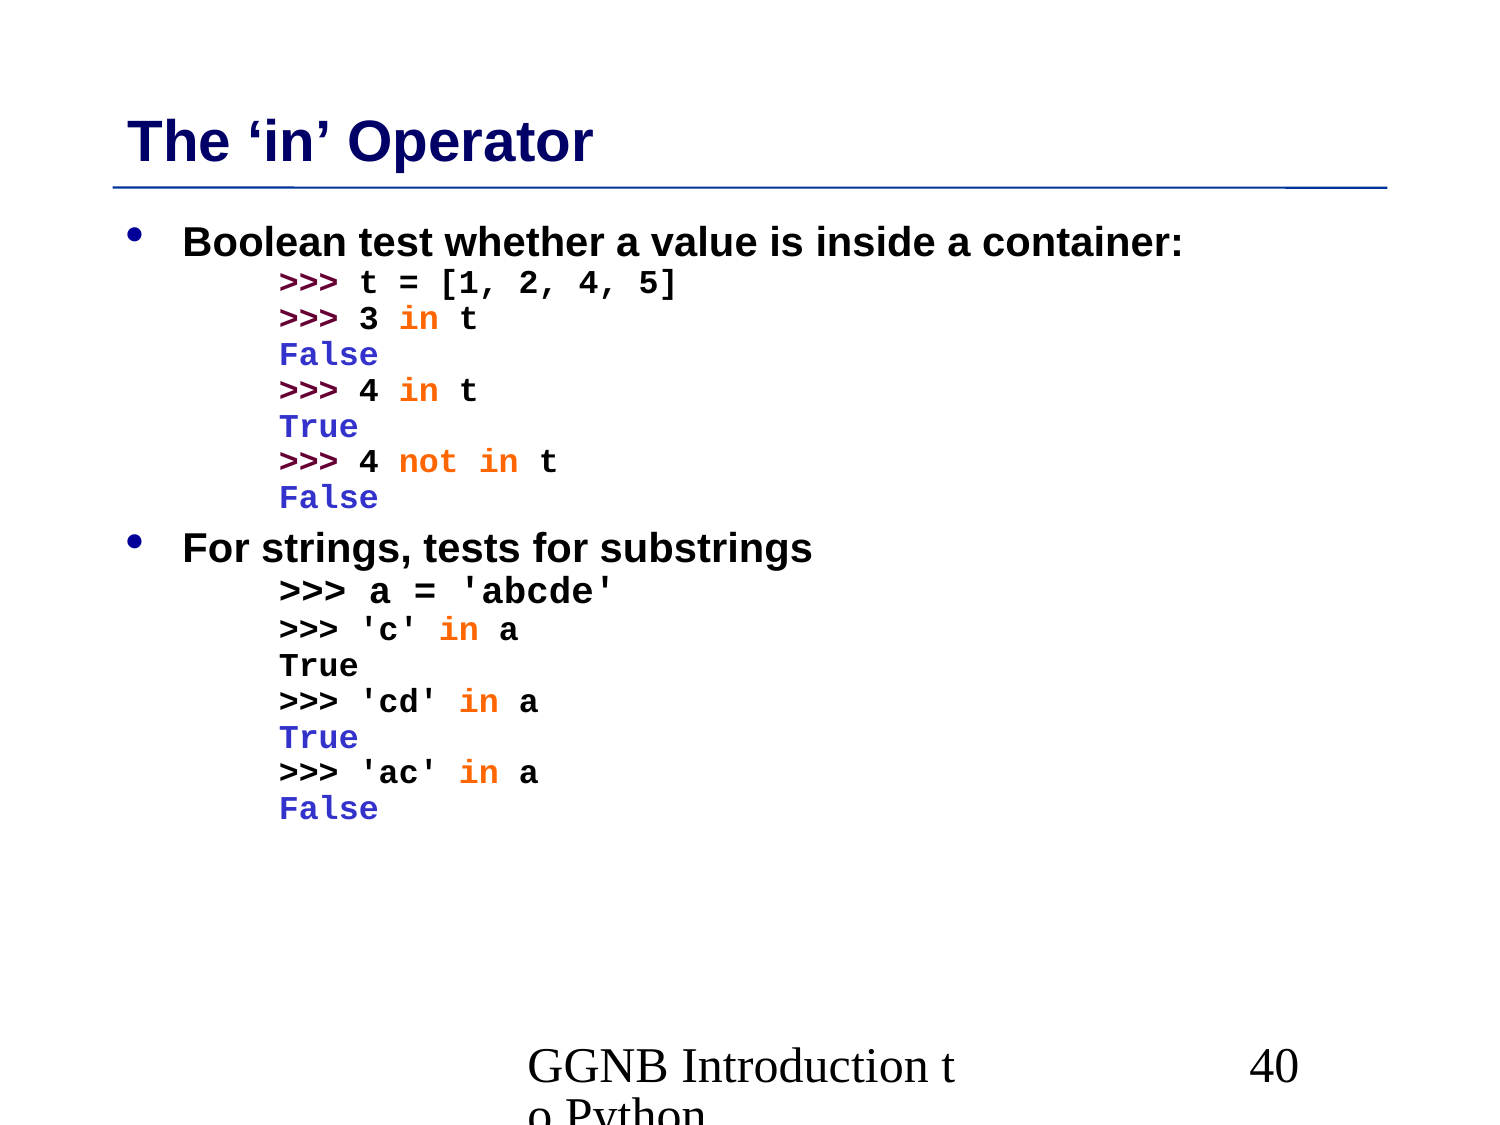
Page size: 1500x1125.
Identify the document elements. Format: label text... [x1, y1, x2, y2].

list Boolean test whether a value is inside a container: >>> t = [1, 2, 4, 5] >>> 3 in t False >>> 4 in t True >>> 4 not in t False For strings, tests for substrings >>> a = 'abcde' >>> 'c' in a True >>> 'cd' in a True >>> 'ac' in a False [112, 212, 1388, 963]
title The ‘in’ Operator [112, 95, 1388, 181]
